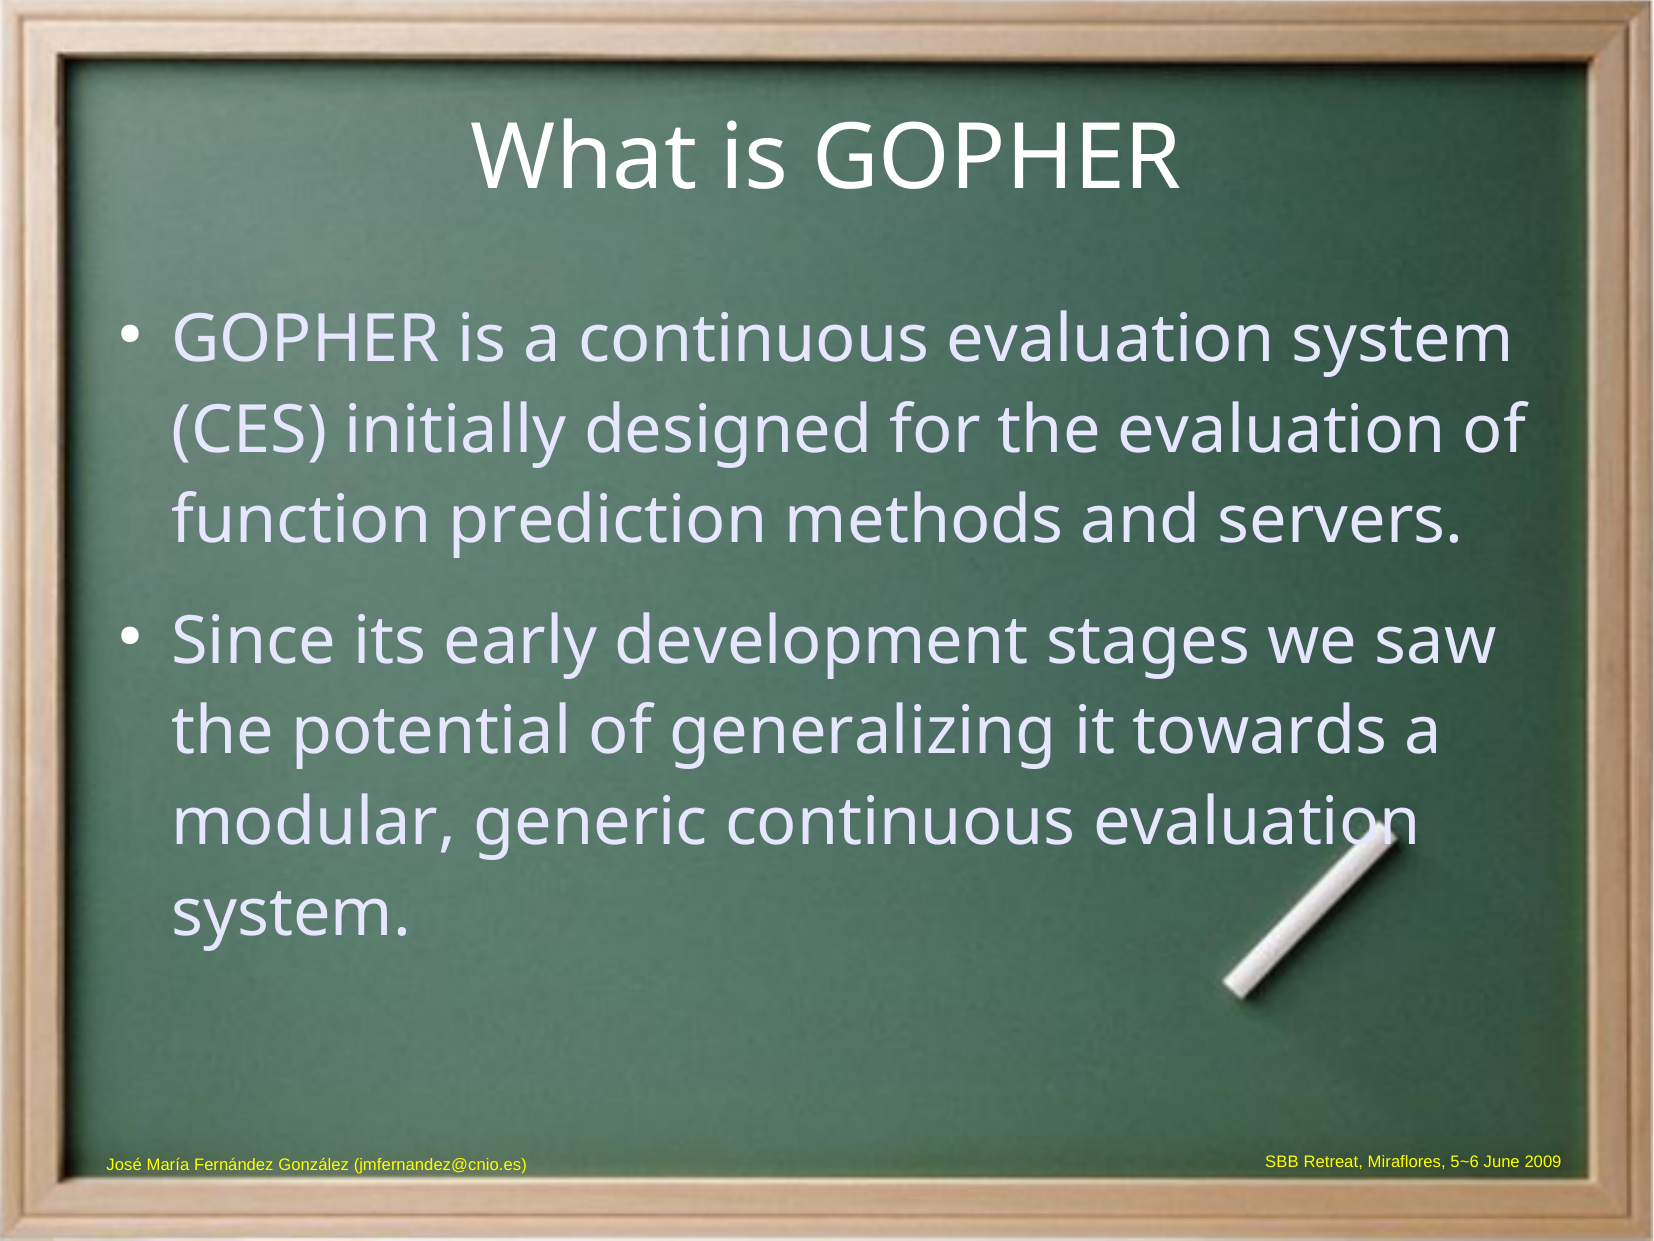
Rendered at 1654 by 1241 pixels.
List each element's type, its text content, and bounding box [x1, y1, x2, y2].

picture [0, 0, 1654, 1241]
title What is GOPHER [82, 49, 1571, 257]
list GOPHER is a continuous evaluation system (CES) initially designed for the evaluation of function prediction methods and servers. Since its early development stages we saw the potential of generalizing it towards a modular, generic continuous evaluation system. [82, 290, 1571, 1094]
